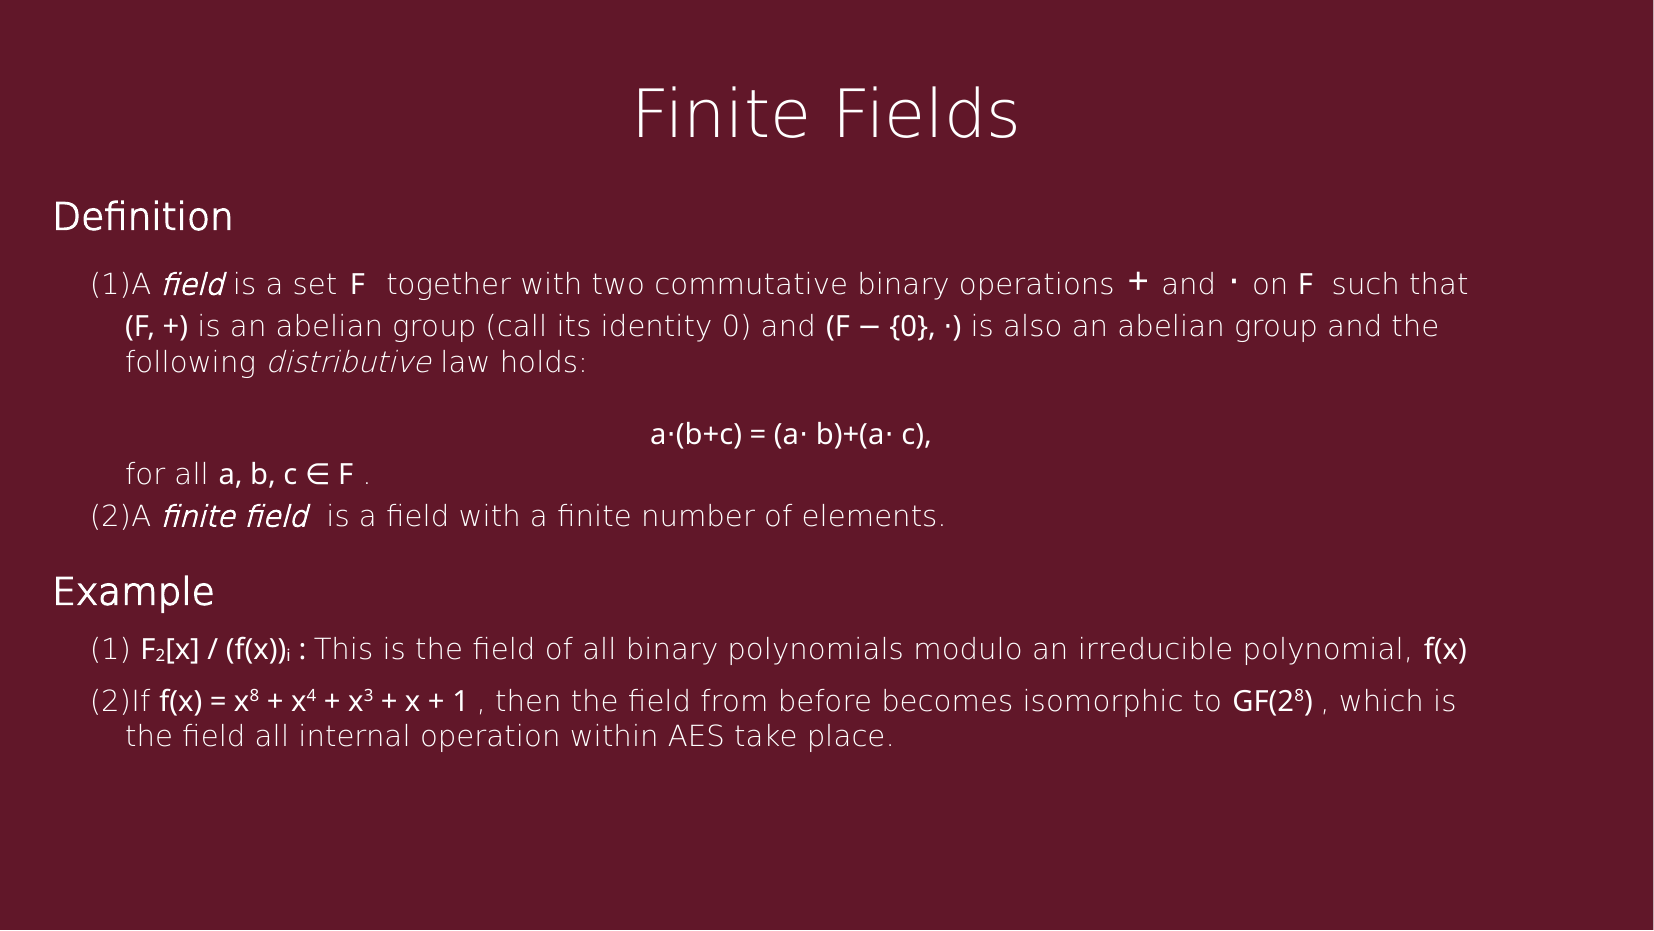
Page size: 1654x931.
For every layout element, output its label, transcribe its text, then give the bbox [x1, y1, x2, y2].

text_box Definition [37, 187, 1613, 246]
text_box F2[x] / (f(x))i : This is the field of all binary polynomials modulo an irreducible polynomial, f(x) If f(x) = x8 + x4 + x3 + x + 1 , then the field from before becomes isomorphic to GF(28) , which is the field all internal operation within AES take place. [75, 620, 1501, 822]
text_box A field is a set F together with two commutative binary operations + and ⋅ on F such that (F, +) is an abelian group (call its identity 0) and (F − {0}, ⋅) is also an abelian group and the following distributive law holds: a⋅(b+c) = (a⋅ b)+(a⋅ c), for all a, b, c ∈ F . A finite field is a field with a finite number of elements. [75, 247, 1501, 519]
text_box Example [37, 562, 1613, 621]
title Finite Fields [82, 37, 1571, 187]
